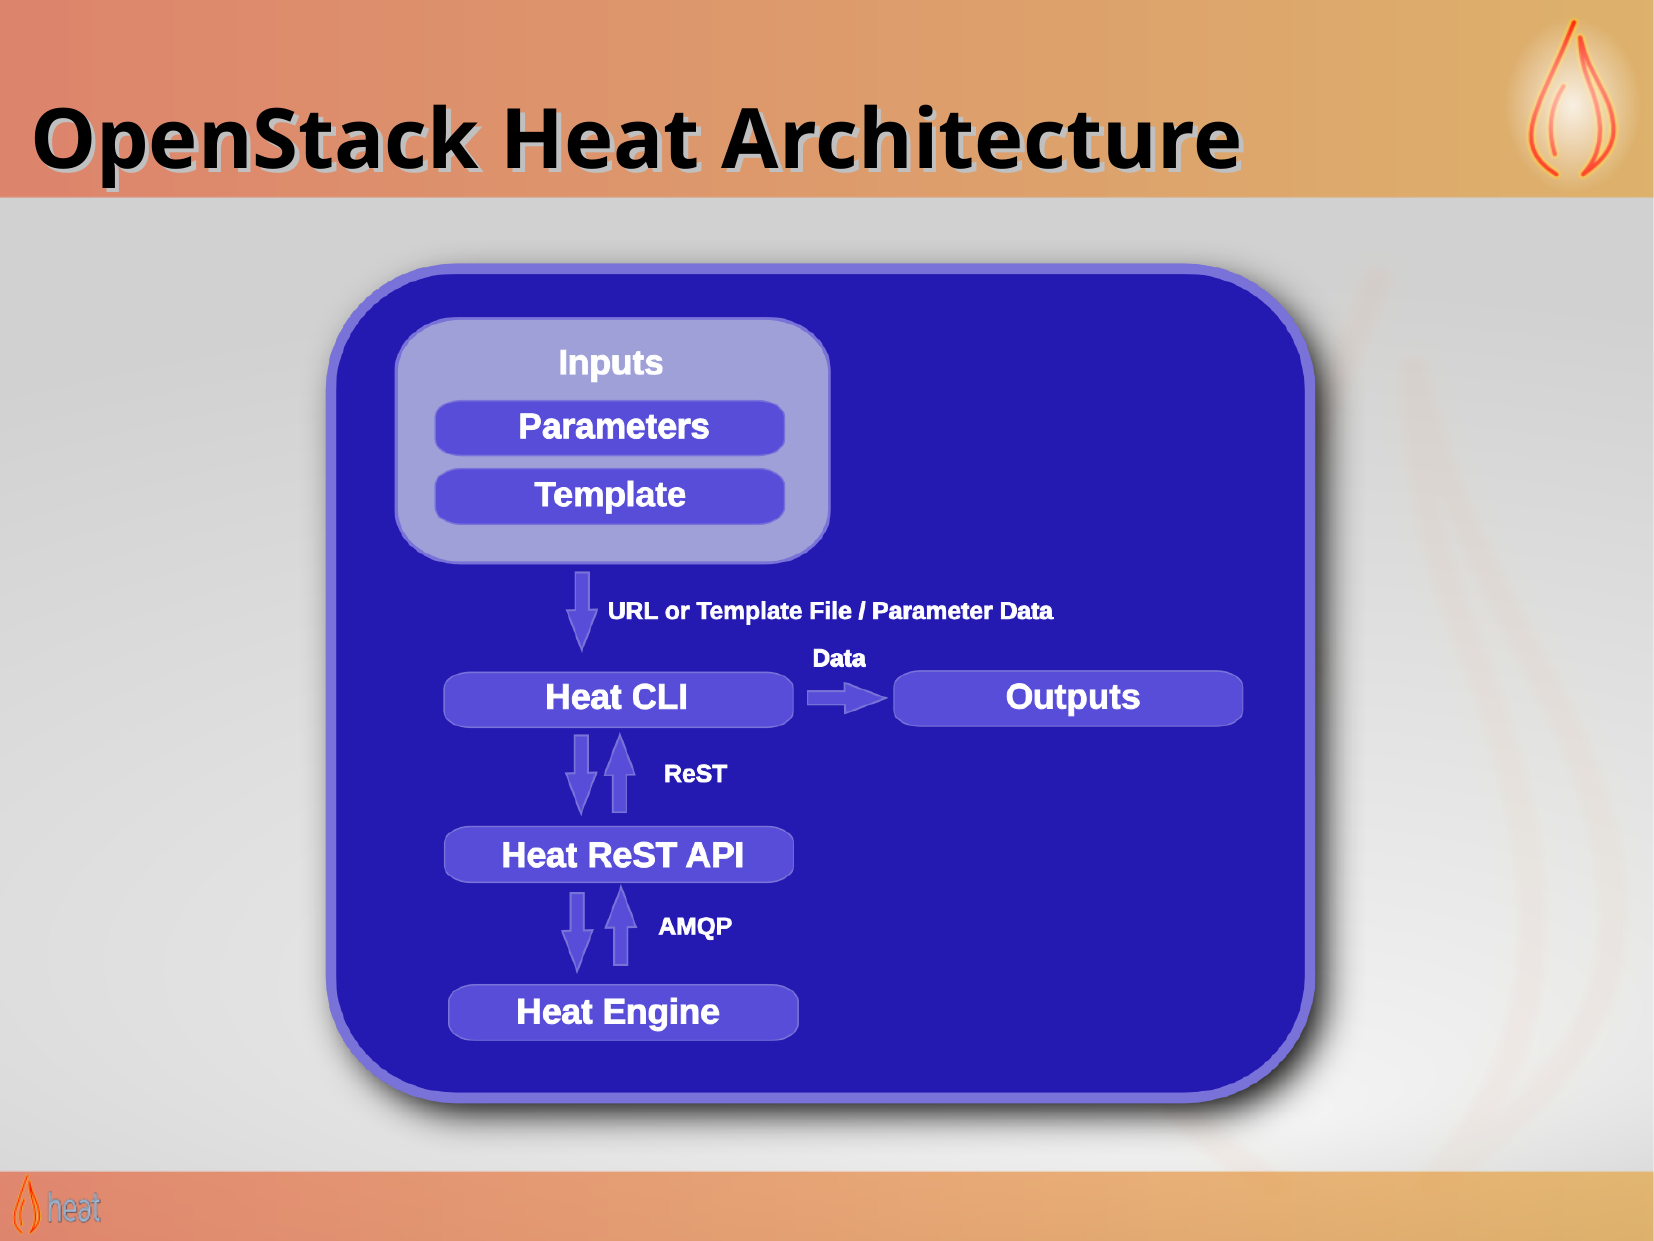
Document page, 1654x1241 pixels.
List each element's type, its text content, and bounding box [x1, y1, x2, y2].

picture [0, 0, 1654, 1241]
title OpenStack Heat Architecture [30, 23, 1606, 249]
